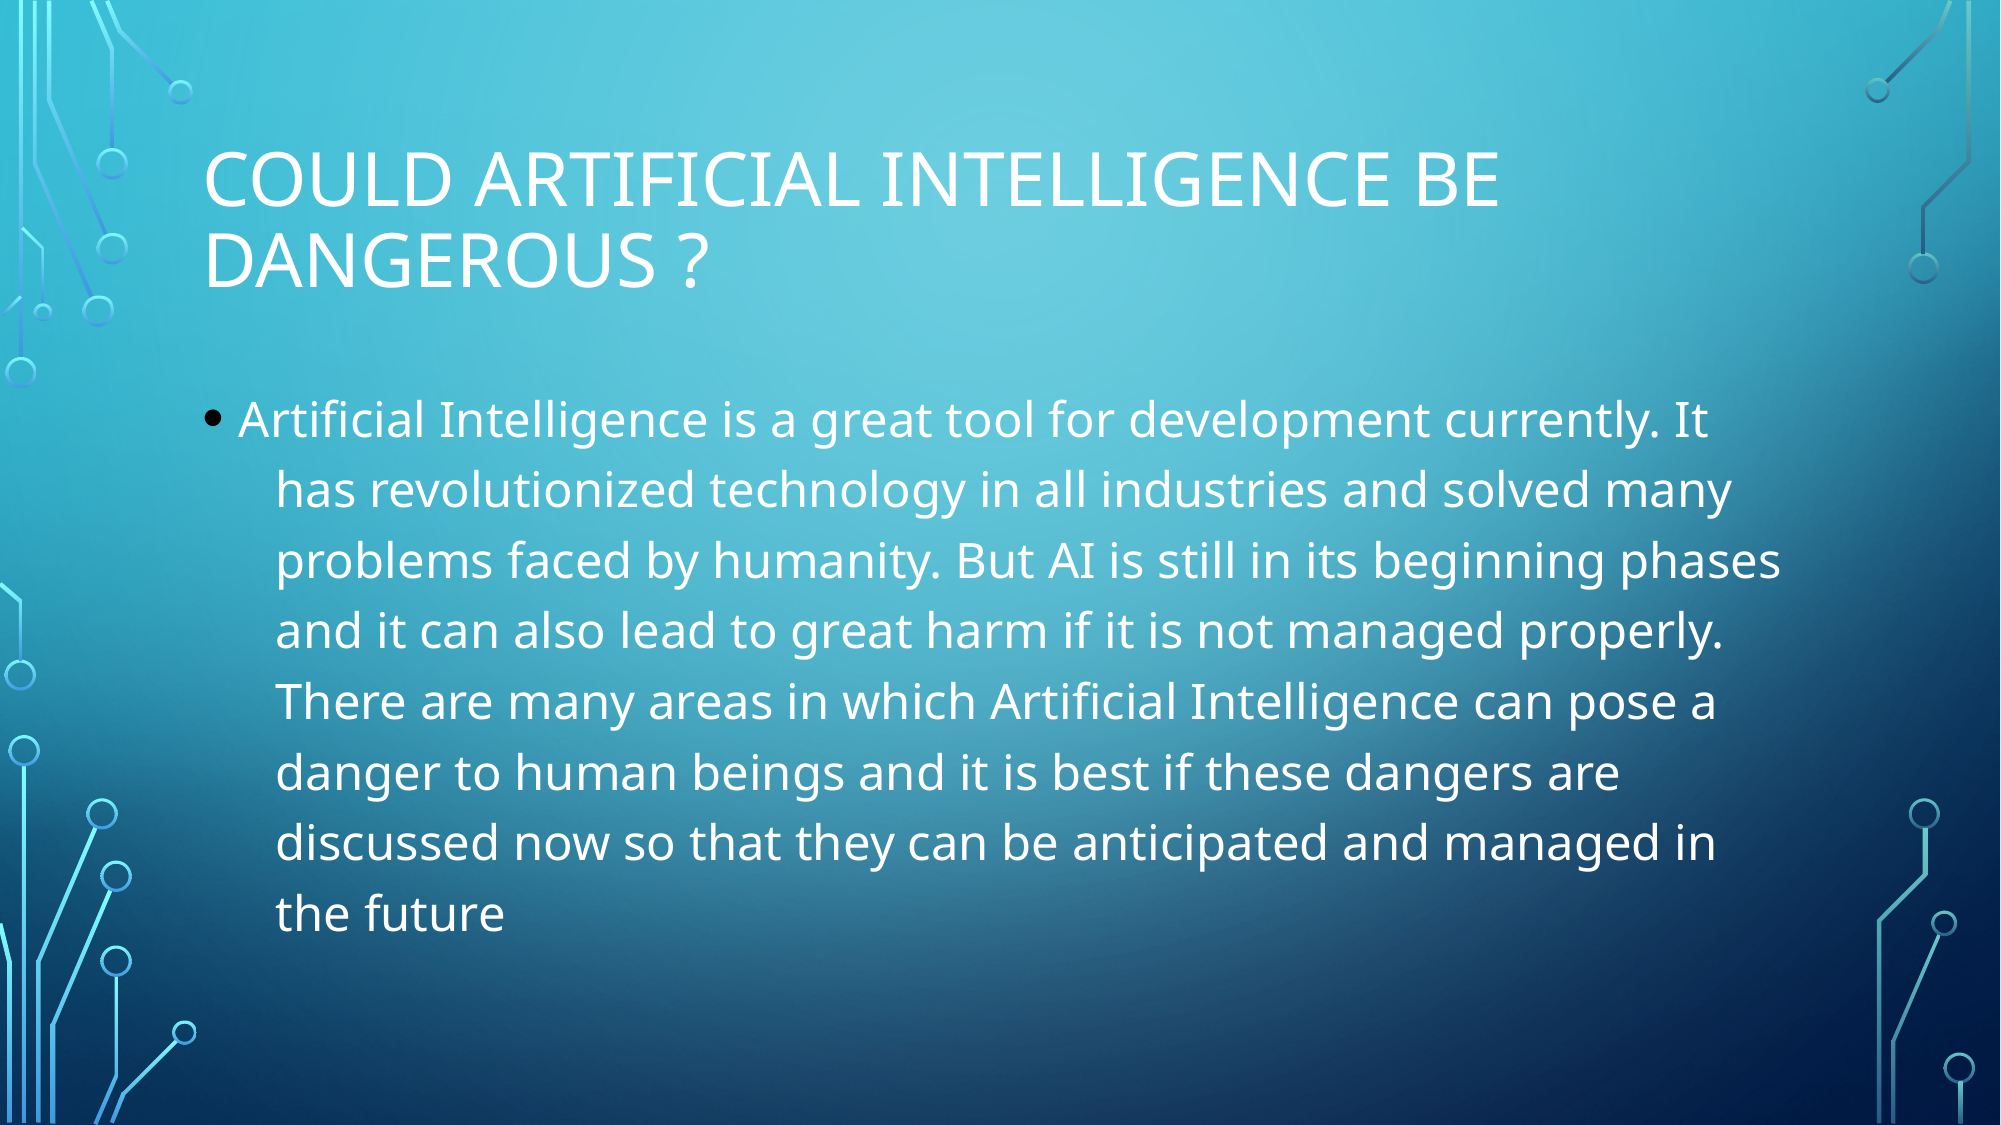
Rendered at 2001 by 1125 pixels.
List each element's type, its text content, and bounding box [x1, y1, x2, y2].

title Could Artificial intelligence be dangerous ? [187, 101, 1813, 344]
list Artificial Intelligence is a great tool for development currently. It has revolutionized technology in all industries and solved many problems faced by humanity. But AI is still in its beginning phases and it can also lead to great harm if it is not managed properly. There are many areas in which Artificial Intelligence can pose a danger to human beings and it is best if these dangers are discussed now so that they can be anticipated and managed in the future [187, 369, 1813, 951]
